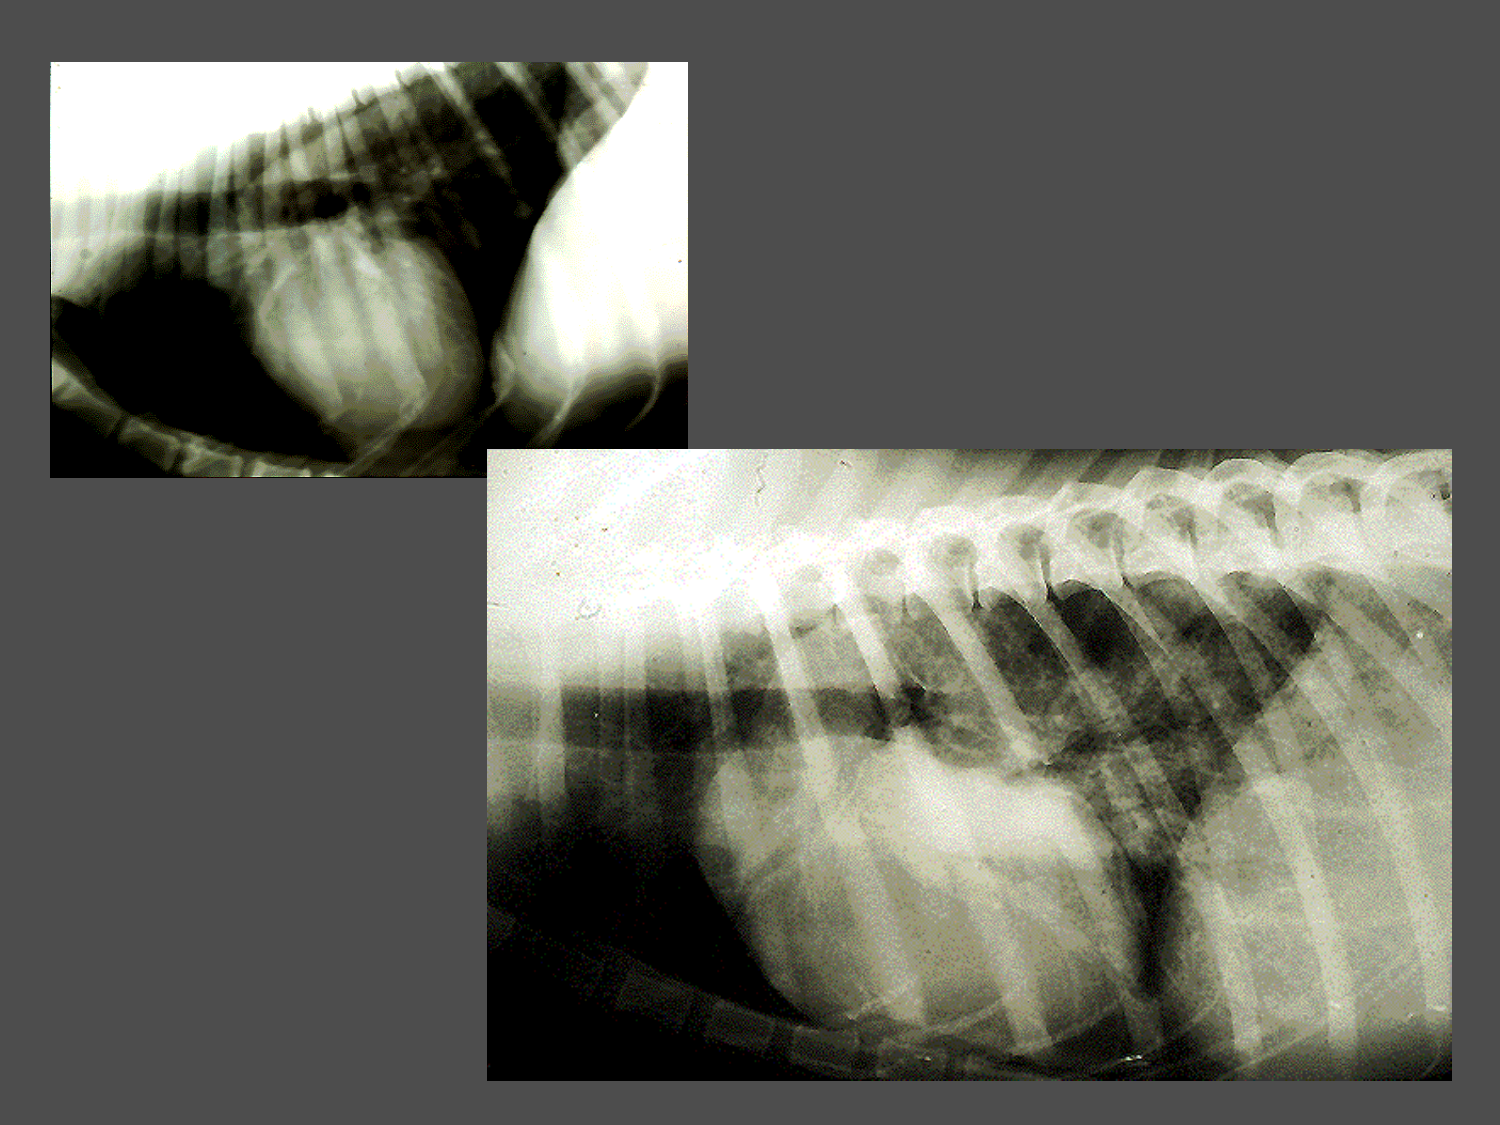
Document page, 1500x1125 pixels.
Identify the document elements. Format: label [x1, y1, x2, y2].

chart [50, 62, 1452, 1081]
